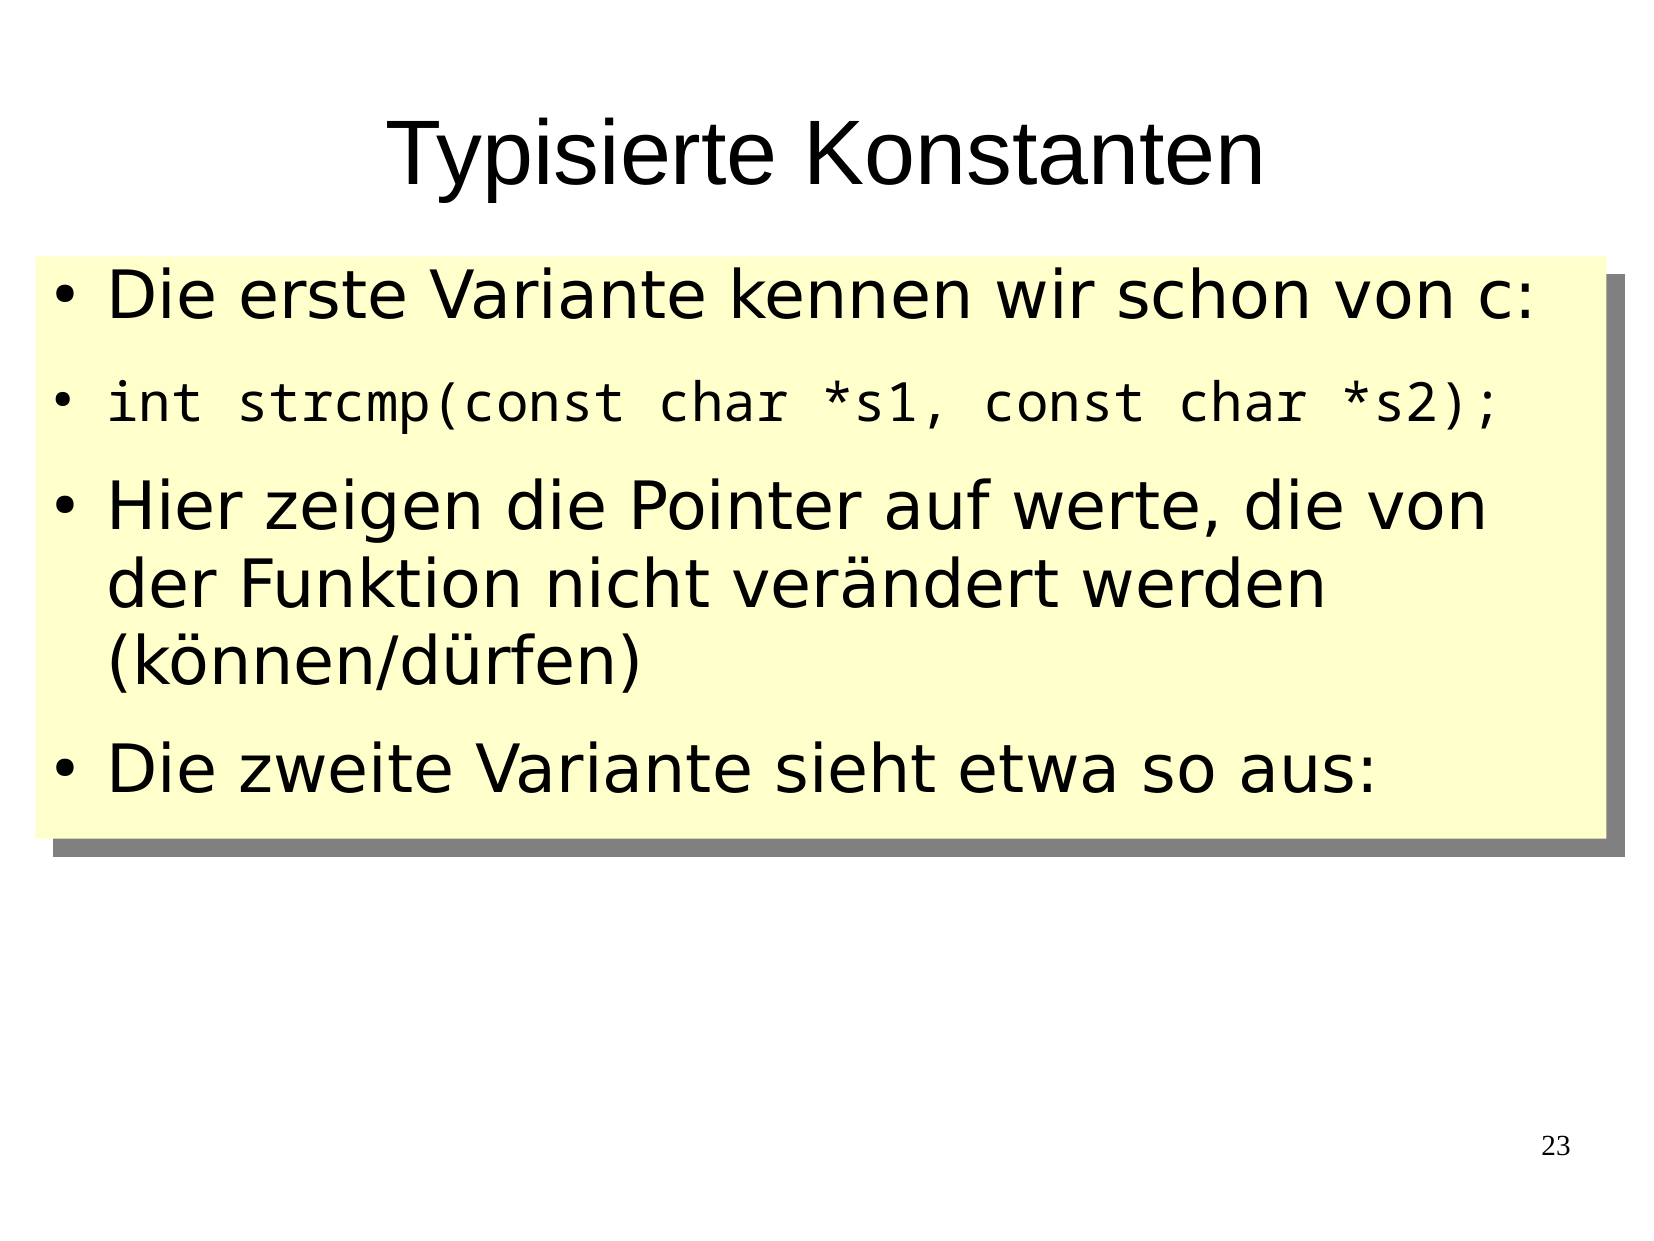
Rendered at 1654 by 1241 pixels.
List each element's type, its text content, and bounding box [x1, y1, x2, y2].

list Die erste Variante kennen wir schon von c: int strcmp(const char *s1, const char *s2); Hier zeigen die Pointer auf werte, die von der Funktion nicht verändert werden (können/dürfen) Die zweite Variante sieht etwa so aus: [35, 256, 1607, 839]
title Typisierte Konstanten [82, 49, 1571, 256]
